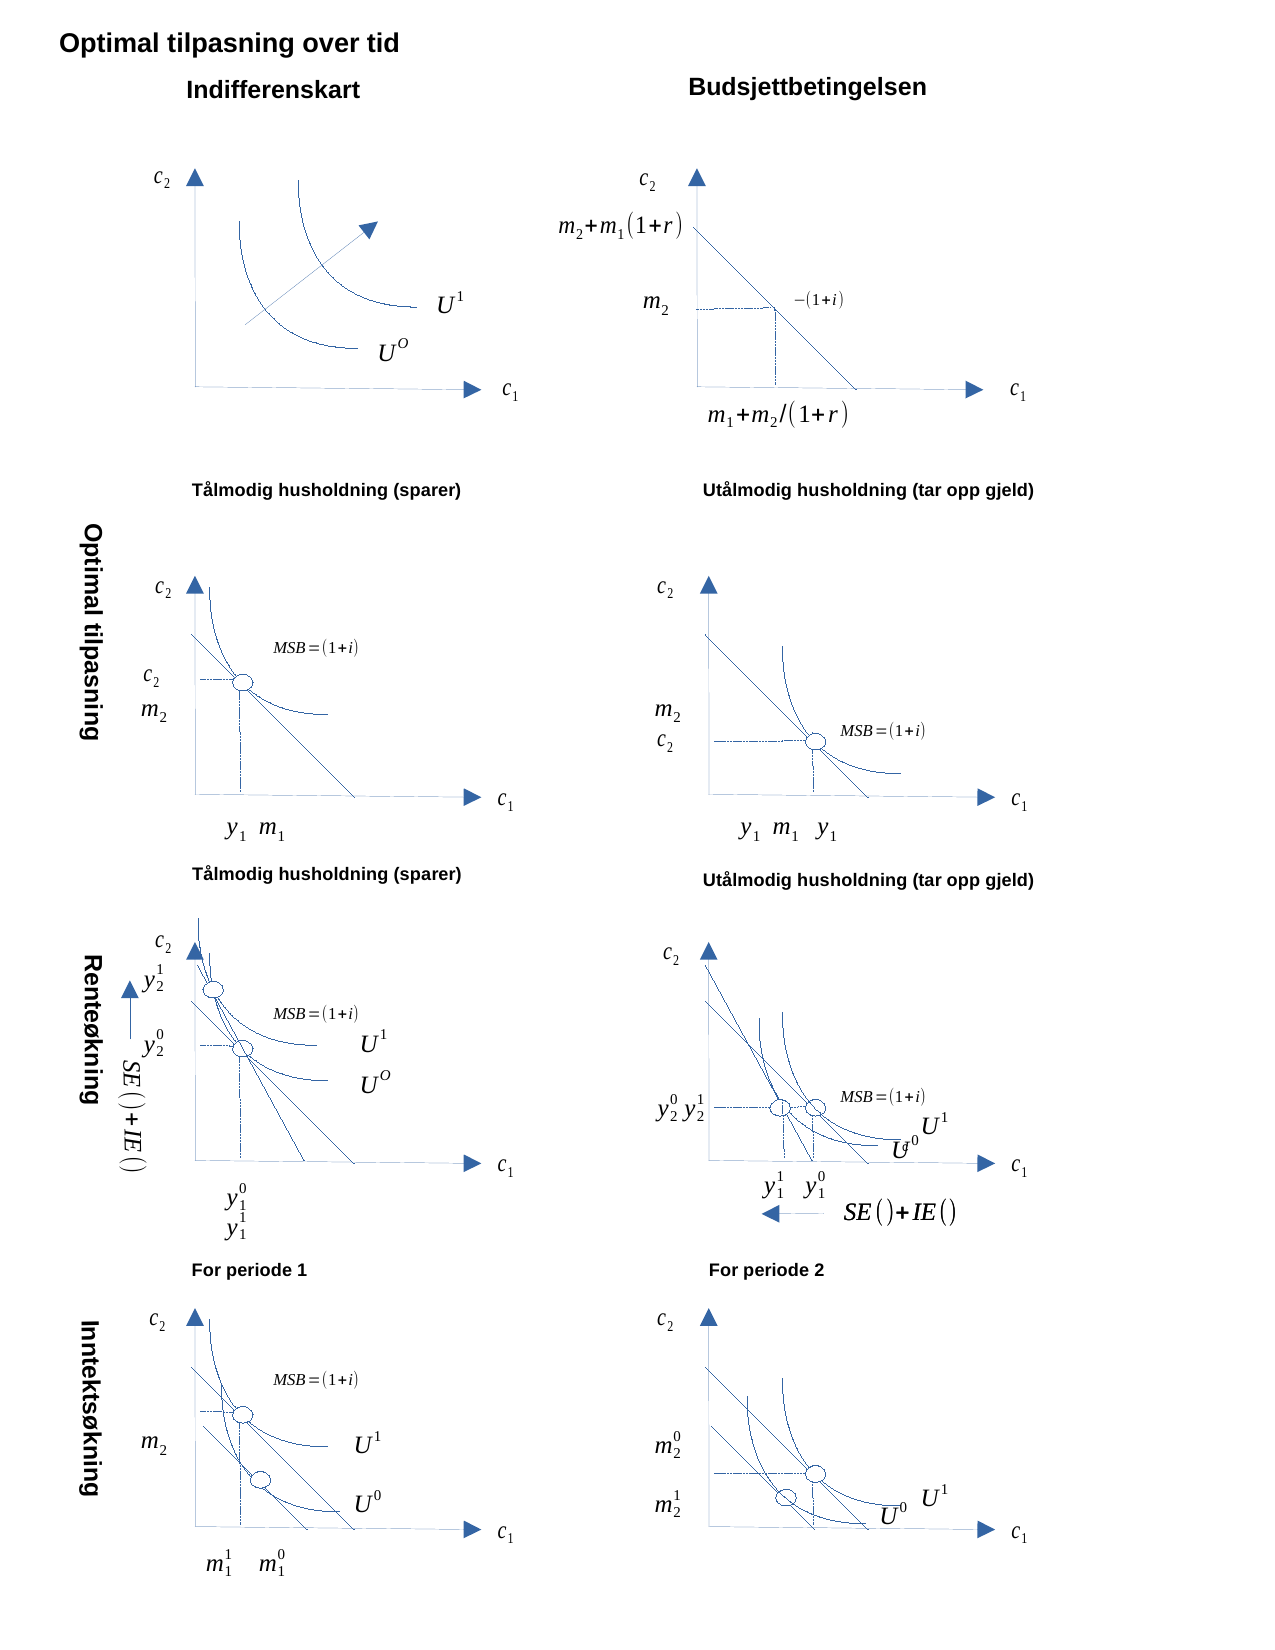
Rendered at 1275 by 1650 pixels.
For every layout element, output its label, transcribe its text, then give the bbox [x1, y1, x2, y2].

chart [134, 960, 171, 996]
text_box Indifferenskart [171, 67, 567, 139]
chart [648, 694, 687, 756]
chart [834, 1086, 933, 1107]
chart [648, 1090, 711, 1126]
chart [140, 1302, 174, 1335]
text_box [232, 1406, 254, 1424]
chart [731, 812, 805, 845]
chart [252, 1545, 292, 1580]
text_box Utålmodig husholdning (tar opp gjeld) [688, 472, 1102, 517]
chart [648, 1427, 688, 1462]
text_box For periode 1 [176, 1252, 591, 1332]
chart [807, 812, 844, 845]
text_box [769, 1099, 791, 1117]
chart [267, 1370, 366, 1391]
text_box Renteøkning [44, 939, 116, 1335]
chart [1002, 1515, 1036, 1547]
text_box [805, 1465, 826, 1483]
chart [884, 1108, 955, 1164]
chart [145, 160, 179, 192]
text_box [232, 674, 254, 691]
chart [837, 1196, 964, 1228]
chart [134, 694, 174, 727]
chart [701, 399, 855, 432]
chart [636, 287, 676, 319]
chart [488, 1515, 523, 1547]
chart [630, 163, 665, 195]
chart [493, 373, 527, 405]
chart [488, 1149, 523, 1181]
chart [654, 936, 688, 969]
text_box Optimal tilpasning over tid [44, 20, 473, 87]
text_box [250, 1471, 271, 1489]
chart [754, 1167, 791, 1203]
chart [199, 1545, 238, 1580]
chart [834, 720, 933, 741]
text_box [232, 1040, 254, 1057]
text_box Optimal tilpasning [44, 508, 116, 904]
text_box [805, 1099, 826, 1117]
chart [796, 1167, 832, 1202]
chart [134, 1427, 174, 1459]
chart [267, 1003, 394, 1057]
chart [1001, 373, 1035, 405]
text_box Utålmodig husholdning (tar opp gjeld) [688, 862, 1102, 898]
chart [430, 287, 471, 319]
chart [370, 334, 415, 366]
text_box Budsjettbetingelsen [673, 65, 1069, 119]
chart [146, 925, 180, 957]
chart [547, 210, 693, 243]
chart [347, 1486, 388, 1518]
chart [353, 1066, 398, 1099]
chart [267, 637, 366, 659]
chart [146, 570, 180, 603]
text_box Tålmodig husholdning (sparer) [177, 856, 591, 892]
text_box Tålmodig husholdning (sparer) [177, 472, 591, 532]
chart [1002, 1149, 1036, 1181]
text_box [805, 733, 826, 750]
text_box Inntektsøkning [40, 1304, 118, 1650]
chart [873, 1480, 955, 1530]
chart [786, 289, 851, 310]
text_box For periode 2 [693, 1252, 1108, 1288]
chart [648, 570, 682, 603]
chart [648, 1486, 687, 1521]
chart [1002, 783, 1036, 815]
text_box [775, 1489, 797, 1506]
chart [488, 783, 523, 815]
chart [217, 1178, 254, 1244]
chart [116, 1025, 171, 1181]
chart [134, 659, 168, 691]
chart [217, 812, 291, 845]
text_box [202, 981, 224, 998]
chart [347, 1427, 388, 1459]
chart [648, 1302, 682, 1335]
